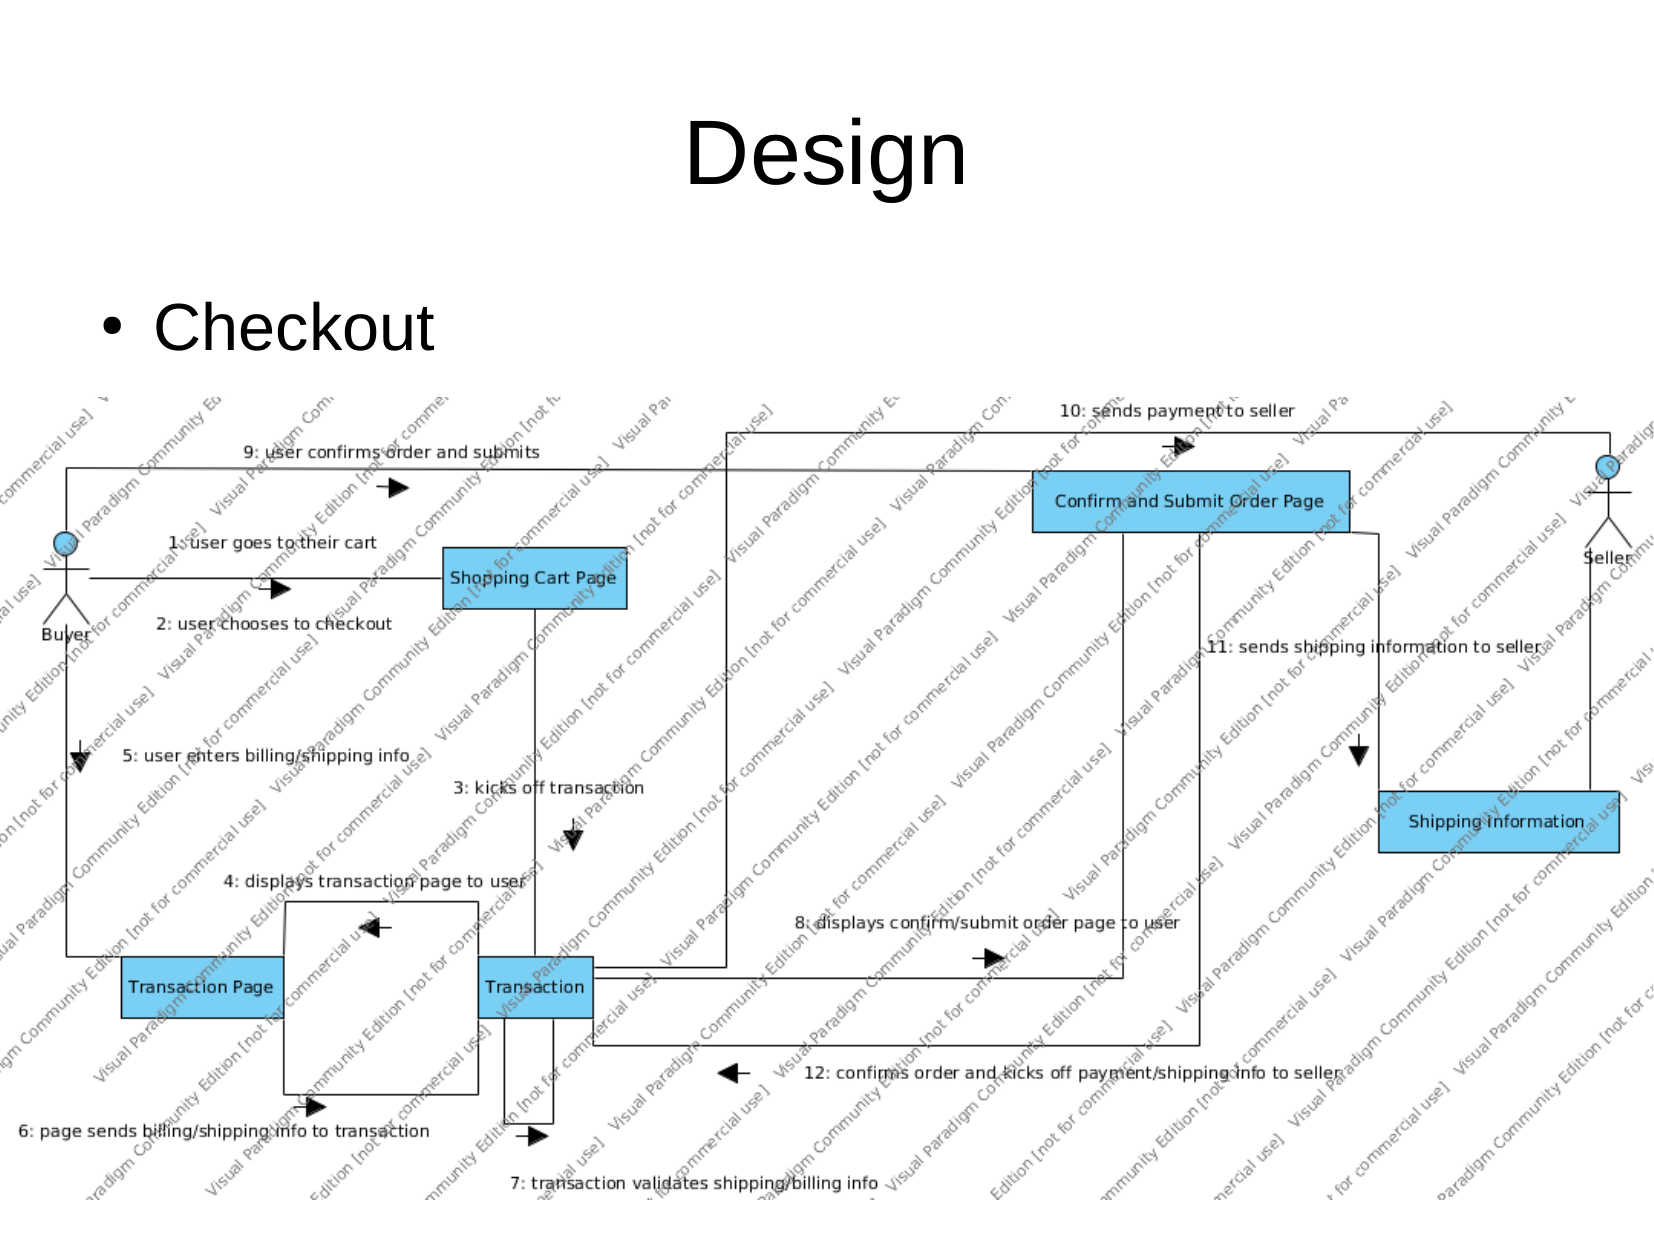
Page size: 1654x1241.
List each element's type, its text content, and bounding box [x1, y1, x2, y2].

title Design [82, 49, 1571, 257]
picture [0, 397, 1654, 1201]
list Checkout [82, 290, 1571, 397]
